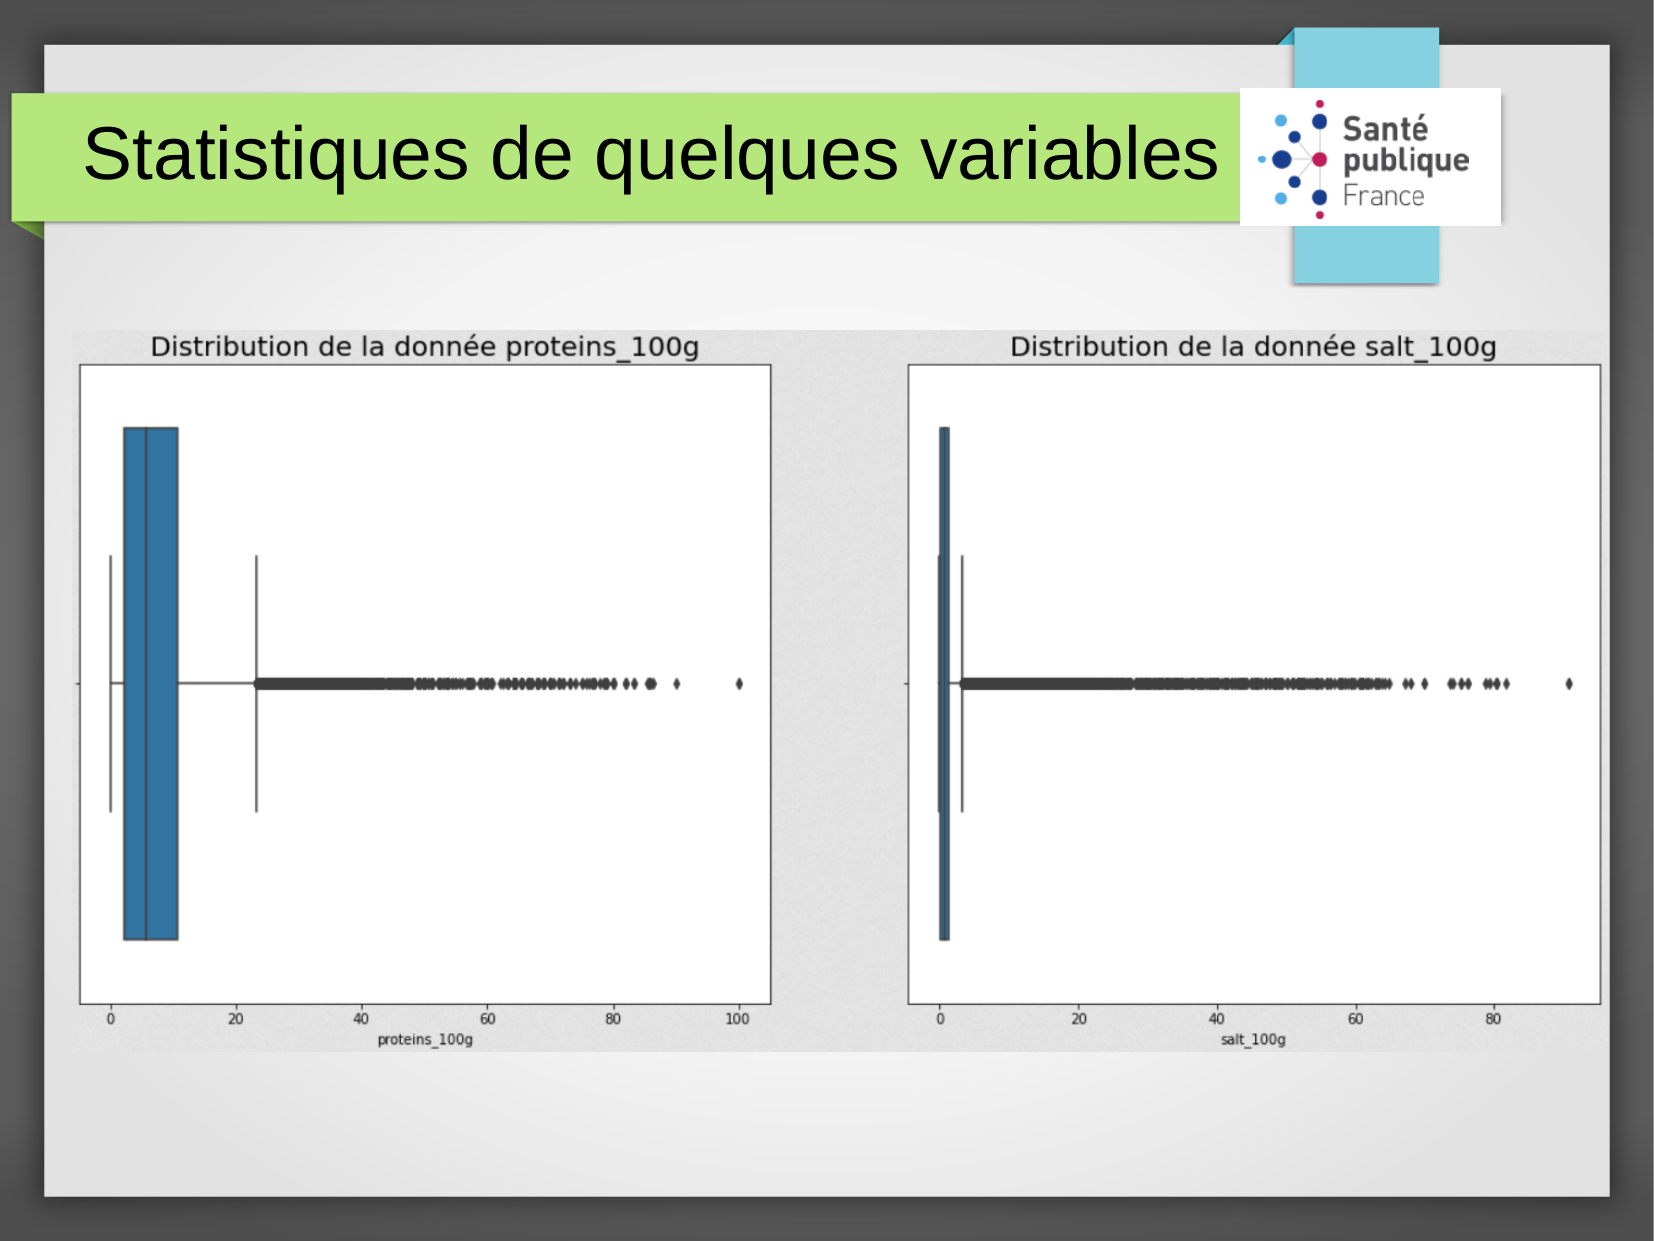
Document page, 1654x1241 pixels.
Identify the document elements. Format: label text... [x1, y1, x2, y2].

title Statistiques de quelques variables [82, 94, 1240, 213]
picture [0, 0, 1654, 1241]
